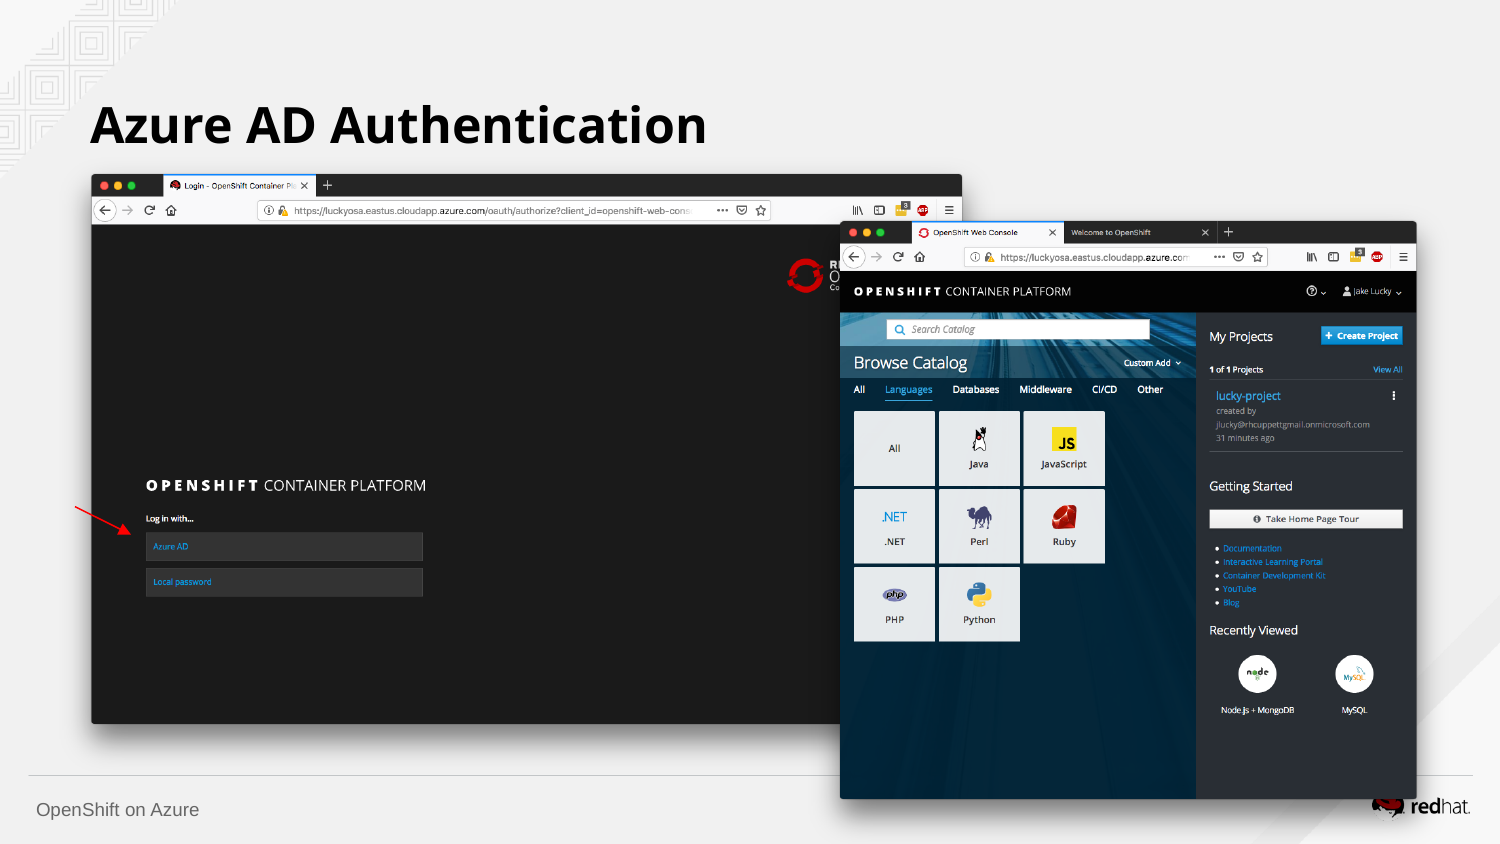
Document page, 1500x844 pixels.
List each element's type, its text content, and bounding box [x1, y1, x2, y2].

text_box Azure AD Authentication [75, 0, 1350, 169]
picture [0, 0, 1500, 844]
